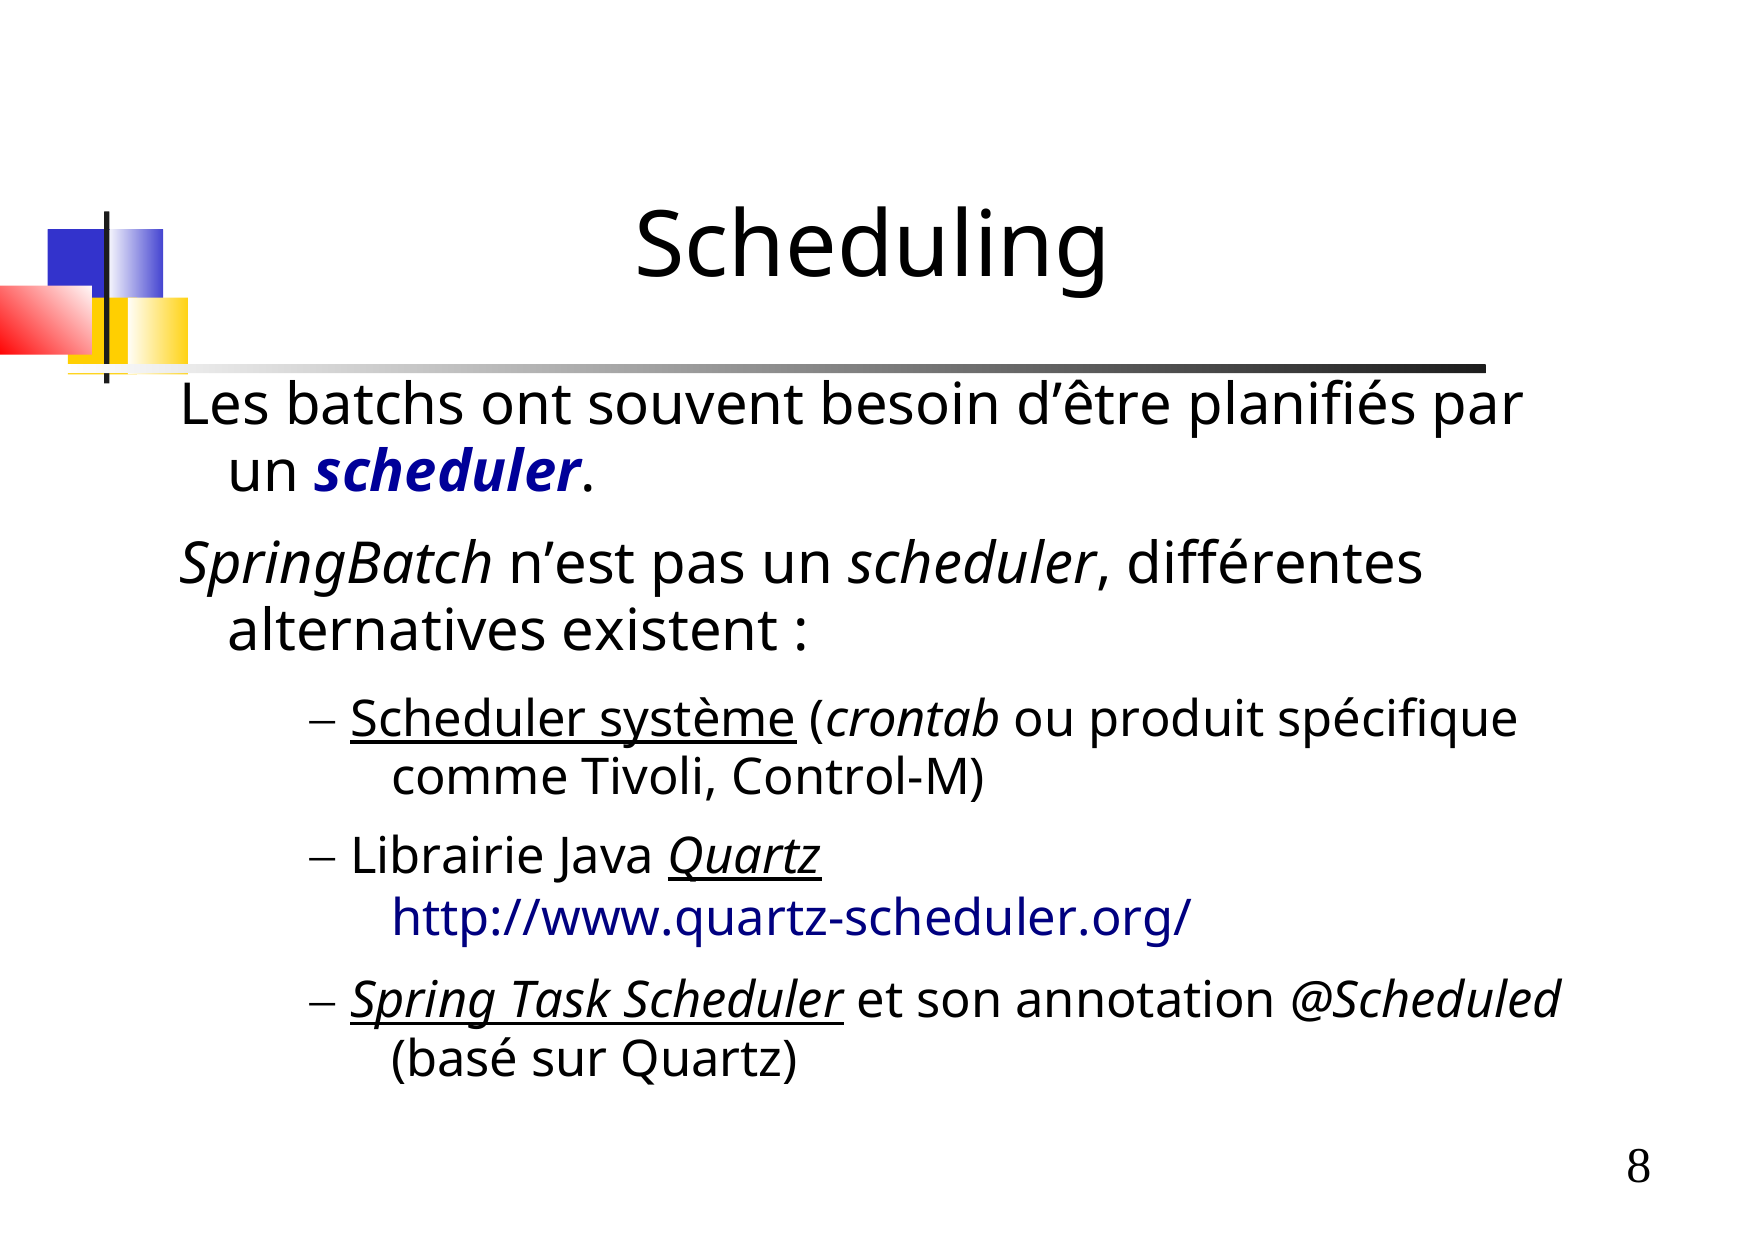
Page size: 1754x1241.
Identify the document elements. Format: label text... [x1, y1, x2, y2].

list Les batchs ont souvent besoin d’être planifiés par un scheduler. SpringBatch n’est pas un scheduler, différentes alternatives existent : Scheduler système (crontab ou produit spécifique comme Tivoli, Control-M) Librairie Java Quartz http://www.quartz-scheduler.org/ Spring Task Scheduler et son annotation @Scheduled (basé sur Quartz) [179, 371, 1567, 1091]
title Scheduling [179, 139, 1567, 351]
